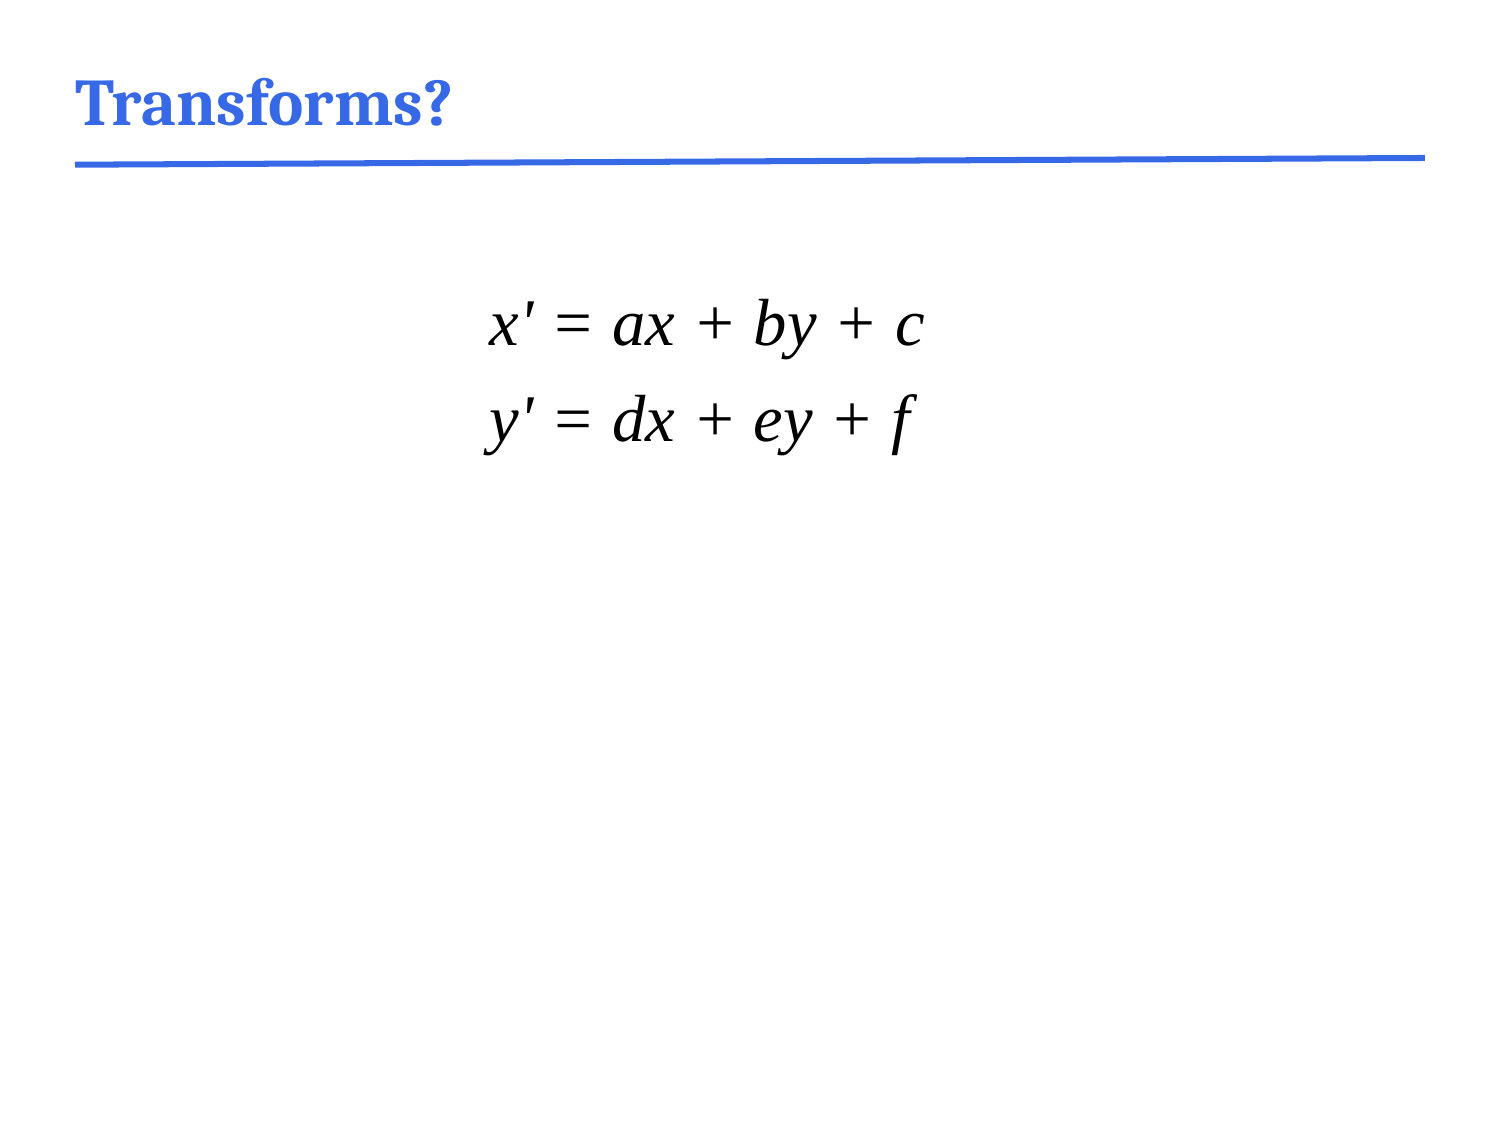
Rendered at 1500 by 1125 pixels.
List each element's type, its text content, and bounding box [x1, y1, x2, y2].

title Transforms? [75, 9, 1351, 198]
text_box x' = ax + by + c y' = dx + ey + f [490, 278, 940, 456]
